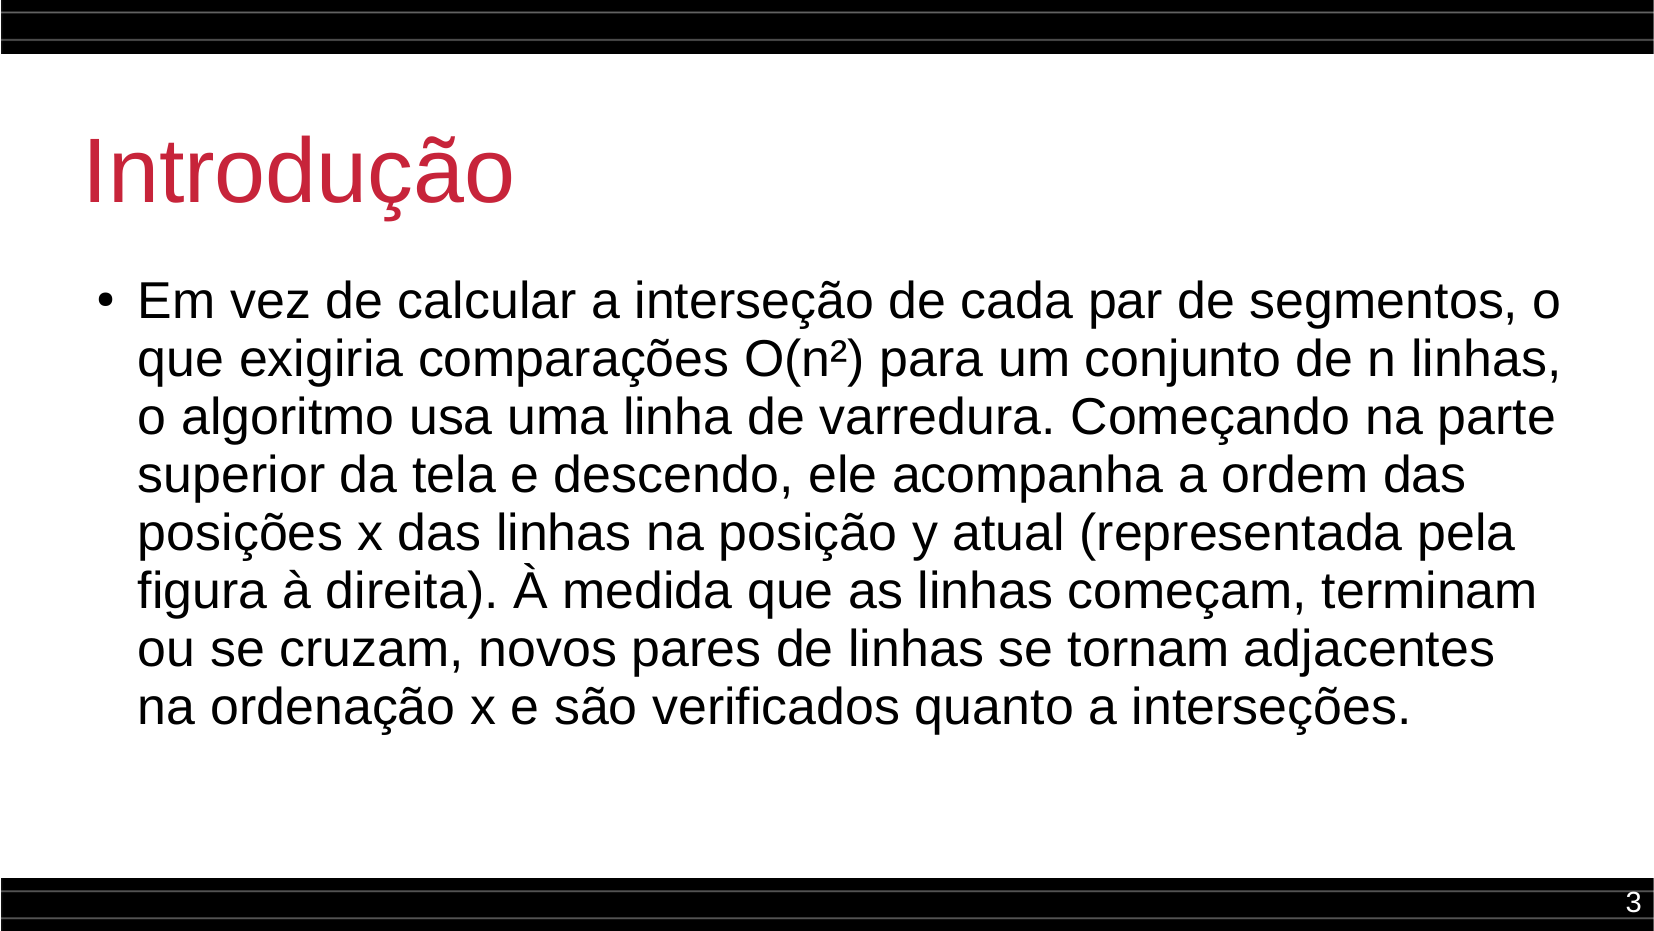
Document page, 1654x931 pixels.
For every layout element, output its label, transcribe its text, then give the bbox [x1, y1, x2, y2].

picture [1, 0, 1654, 54]
title Introdução [82, 92, 1571, 249]
list Em vez de calcular a interseção de cada par de segmentos, o que exigiria comparações O(n²) para um conjunto de n linhas, o algoritmo usa uma linha de varredura. Começando na parte superior da tela e descendo, ele acompanha a ordem das posições x das linhas na posição y atual (representada pela figura à direita). À medida que as linhas começam, terminam ou se cruzam, novos pares de linhas se tornam adjacentes na ordenação x e são verificados quanto a interseções. [82, 271, 1571, 758]
picture [1, 878, 1654, 931]
